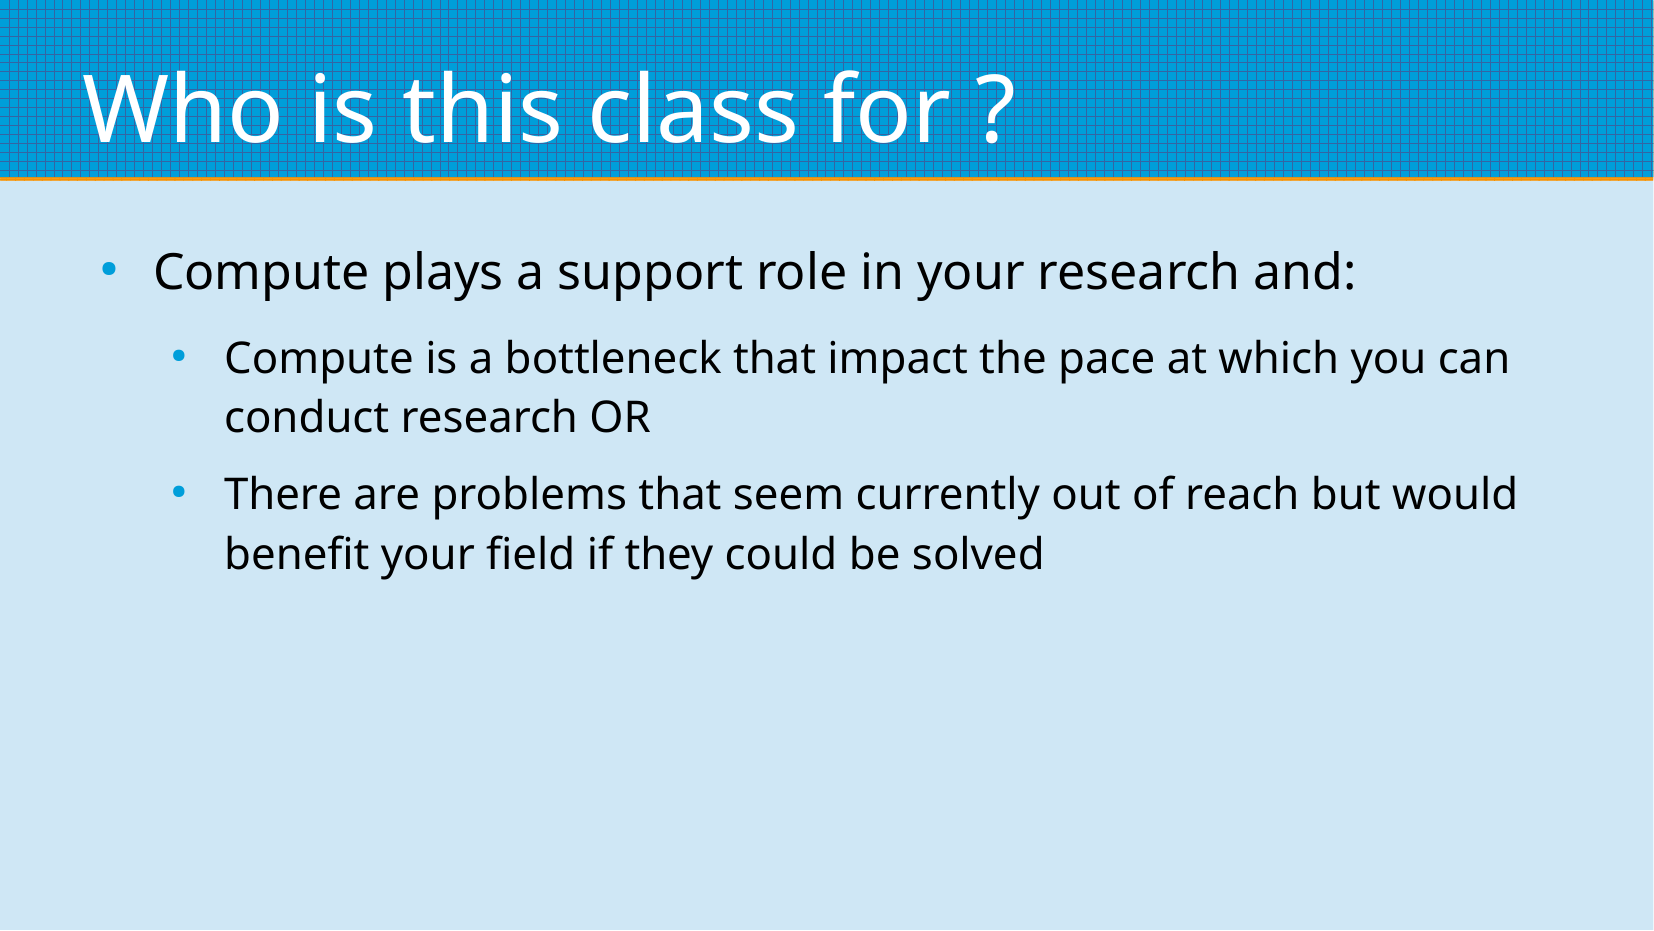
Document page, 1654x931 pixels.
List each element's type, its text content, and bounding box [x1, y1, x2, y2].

title Who is this class for ? [82, 14, 1571, 171]
list Compute plays a support role in your research and: Compute is a bottleneck that impact the pace at which you can conduct research OR There are problems that seem currently out of reach but would benefit your field if they could be solved [82, 236, 1563, 811]
